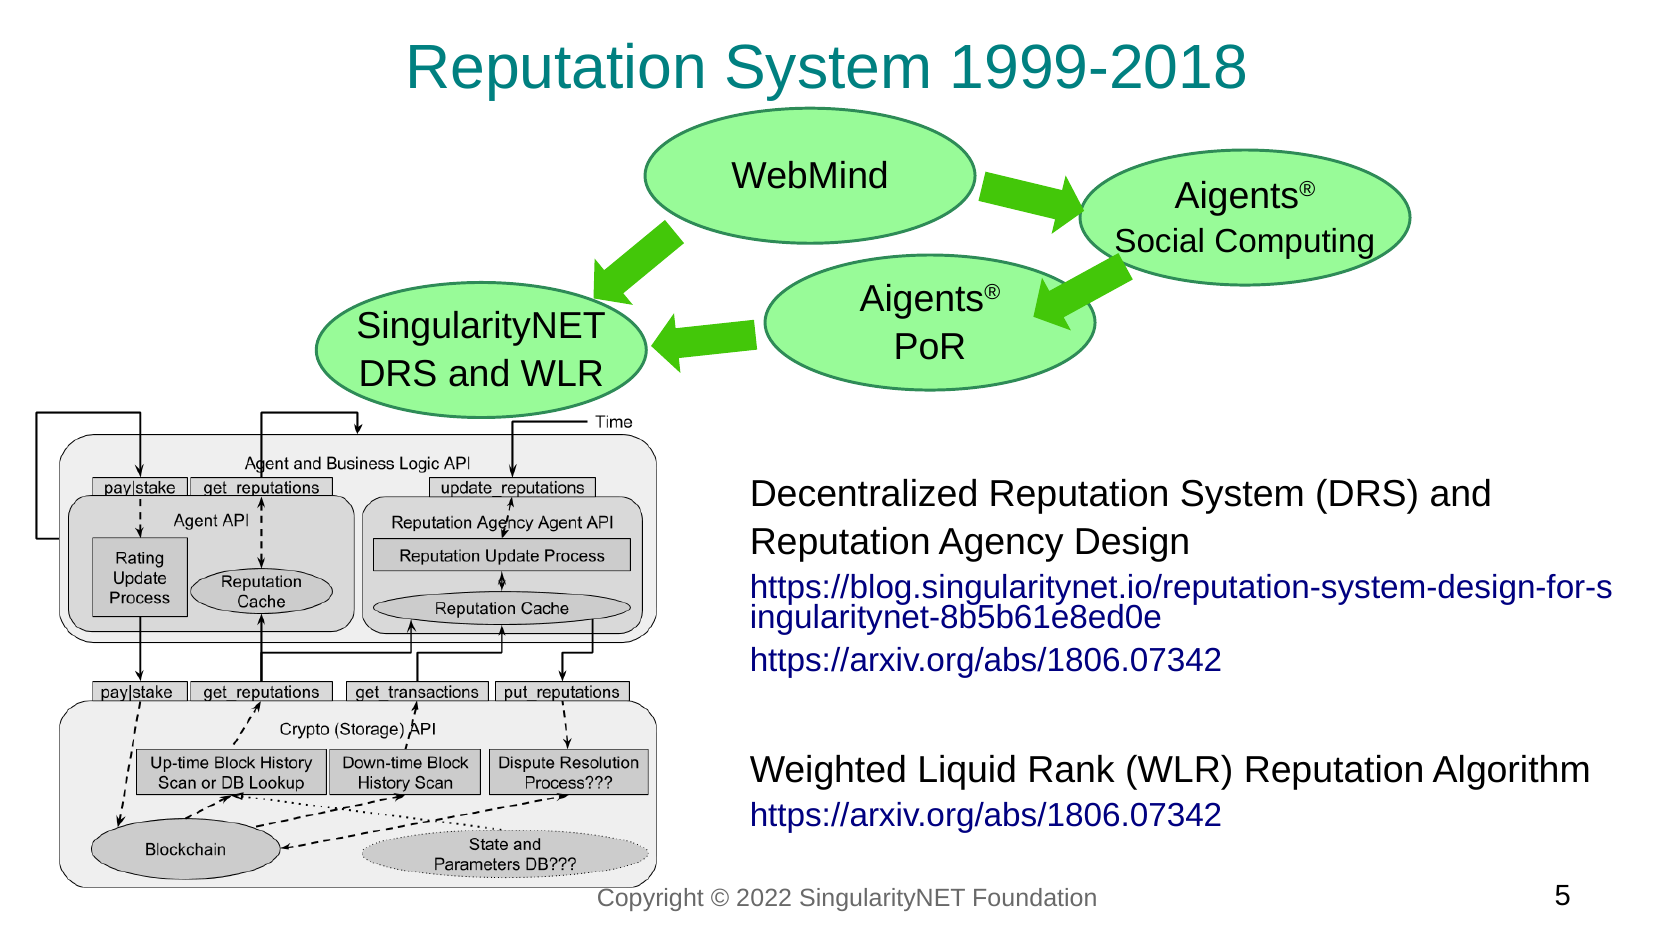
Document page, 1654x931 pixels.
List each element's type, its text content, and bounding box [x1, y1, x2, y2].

text_box Aigents® Social Computing [1080, 150, 1411, 286]
text_box WebMind [645, 108, 976, 244]
picture [35, 407, 657, 888]
text_box [978, 171, 1085, 234]
text_box [1033, 253, 1133, 331]
text_box Decentralized Reputation System (DRS) and Reputation Agency Design https://blog.singularitynet.io/reputation-system-design-for-singularitynet-8b5b61e8ed0e https://arxiv.org/abs/1806.07342 Weighted Liquid Rank (WLR) Reputation Algorithm https://arxiv.org/abs/1806.07342 [735, 465, 1636, 871]
text_box Reputation System 1999-2018 [0, 0, 1630, 135]
text_box [593, 219, 685, 305]
text_box Aigents® PoR [765, 255, 1096, 391]
text_box [651, 313, 758, 373]
text_box SingularityNET DRS and WLR [316, 282, 647, 407]
